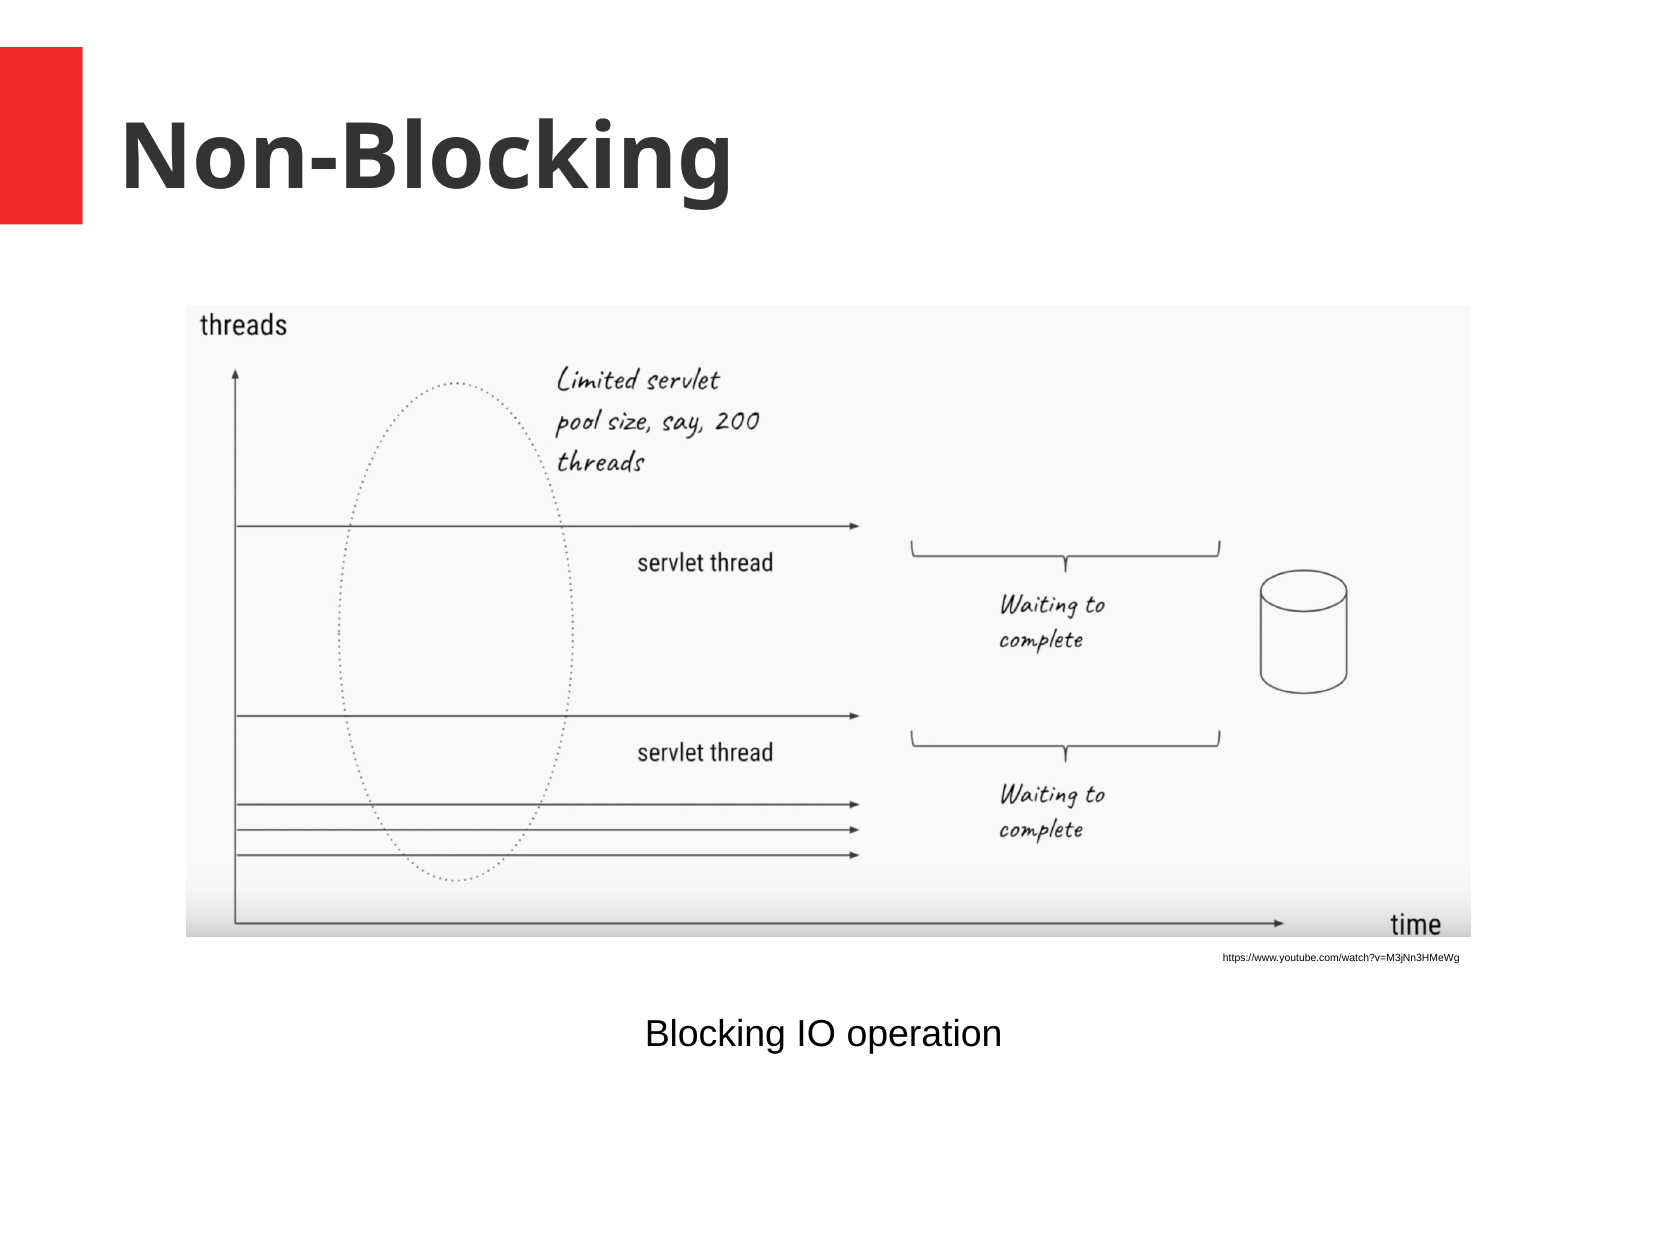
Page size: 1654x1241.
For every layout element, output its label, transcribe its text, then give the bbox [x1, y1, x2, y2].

title Non-Blocking [118, 49, 1571, 257]
text_box https://www.youtube.com/watch?v=M3jNn3HMeWg [975, 945, 1476, 984]
text_box Blocking IO operation [630, 1005, 1081, 1064]
picture [186, 305, 1471, 937]
